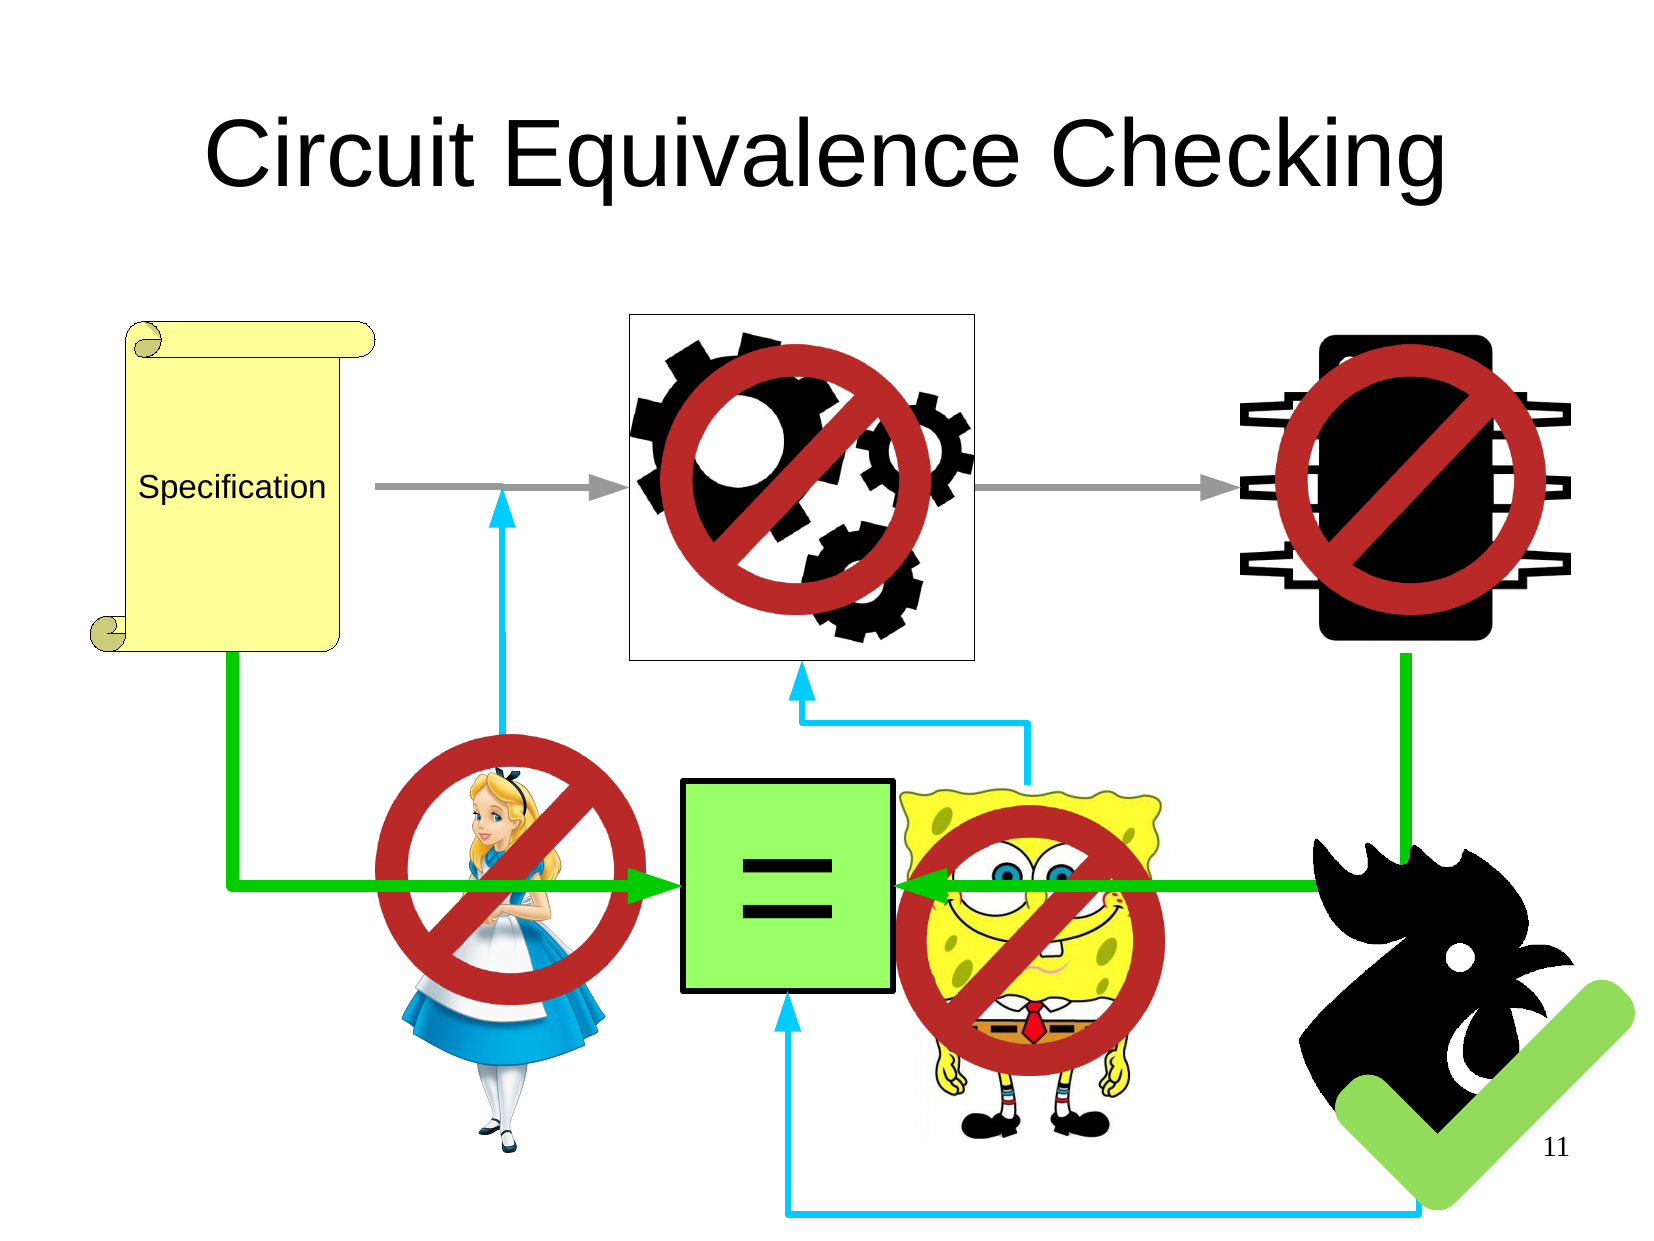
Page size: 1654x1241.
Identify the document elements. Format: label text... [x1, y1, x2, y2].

picture [885, 887, 1171, 1141]
picture [1240, 322, 1571, 653]
picture [1000, 871, 1013, 880]
picture [1245, 836, 1636, 1241]
picture [893, 785, 1171, 885]
picture [375, 892, 646, 1157]
picture [375, 734, 646, 880]
picture [629, 314, 975, 661]
text_box Specification [112, 321, 340, 652]
text_box = [682, 780, 893, 991]
text_box Specification [147, 321, 376, 358]
title Circuit Equivalence Checking [82, 49, 1571, 257]
